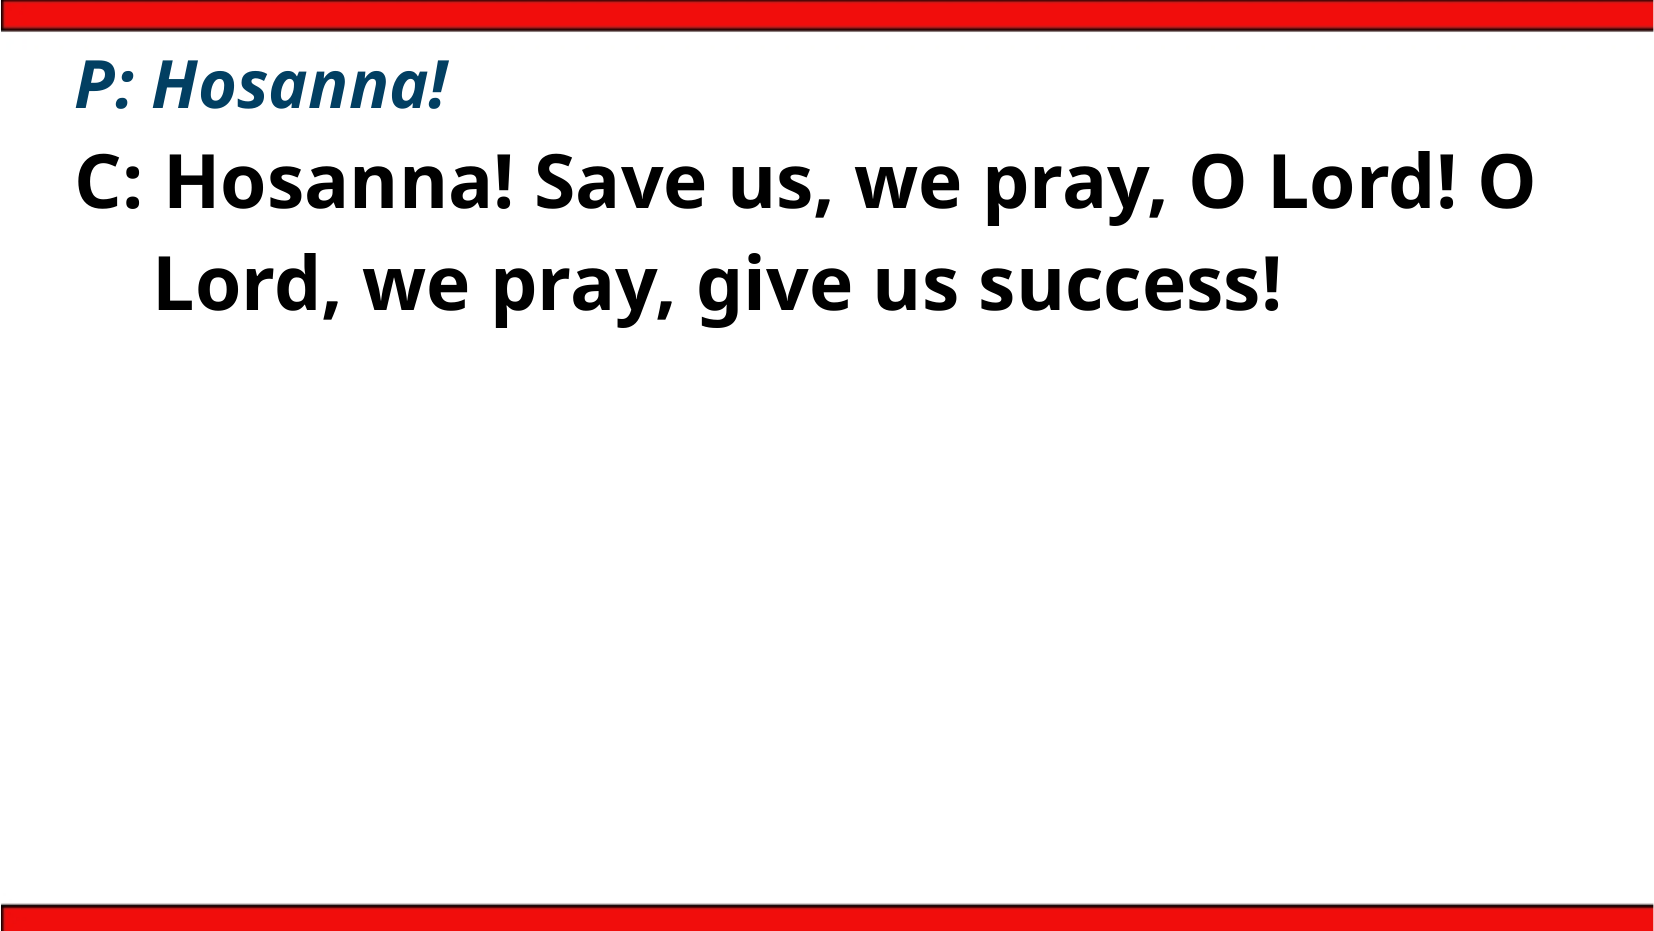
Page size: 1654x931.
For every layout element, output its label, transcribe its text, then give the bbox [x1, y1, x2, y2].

text_box P: Hosanna! C: Hosanna! Save us, we pray, O Lord! O Lord, we pray, give us success! [60, 30, 1591, 334]
picture [1, 0, 1654, 931]
